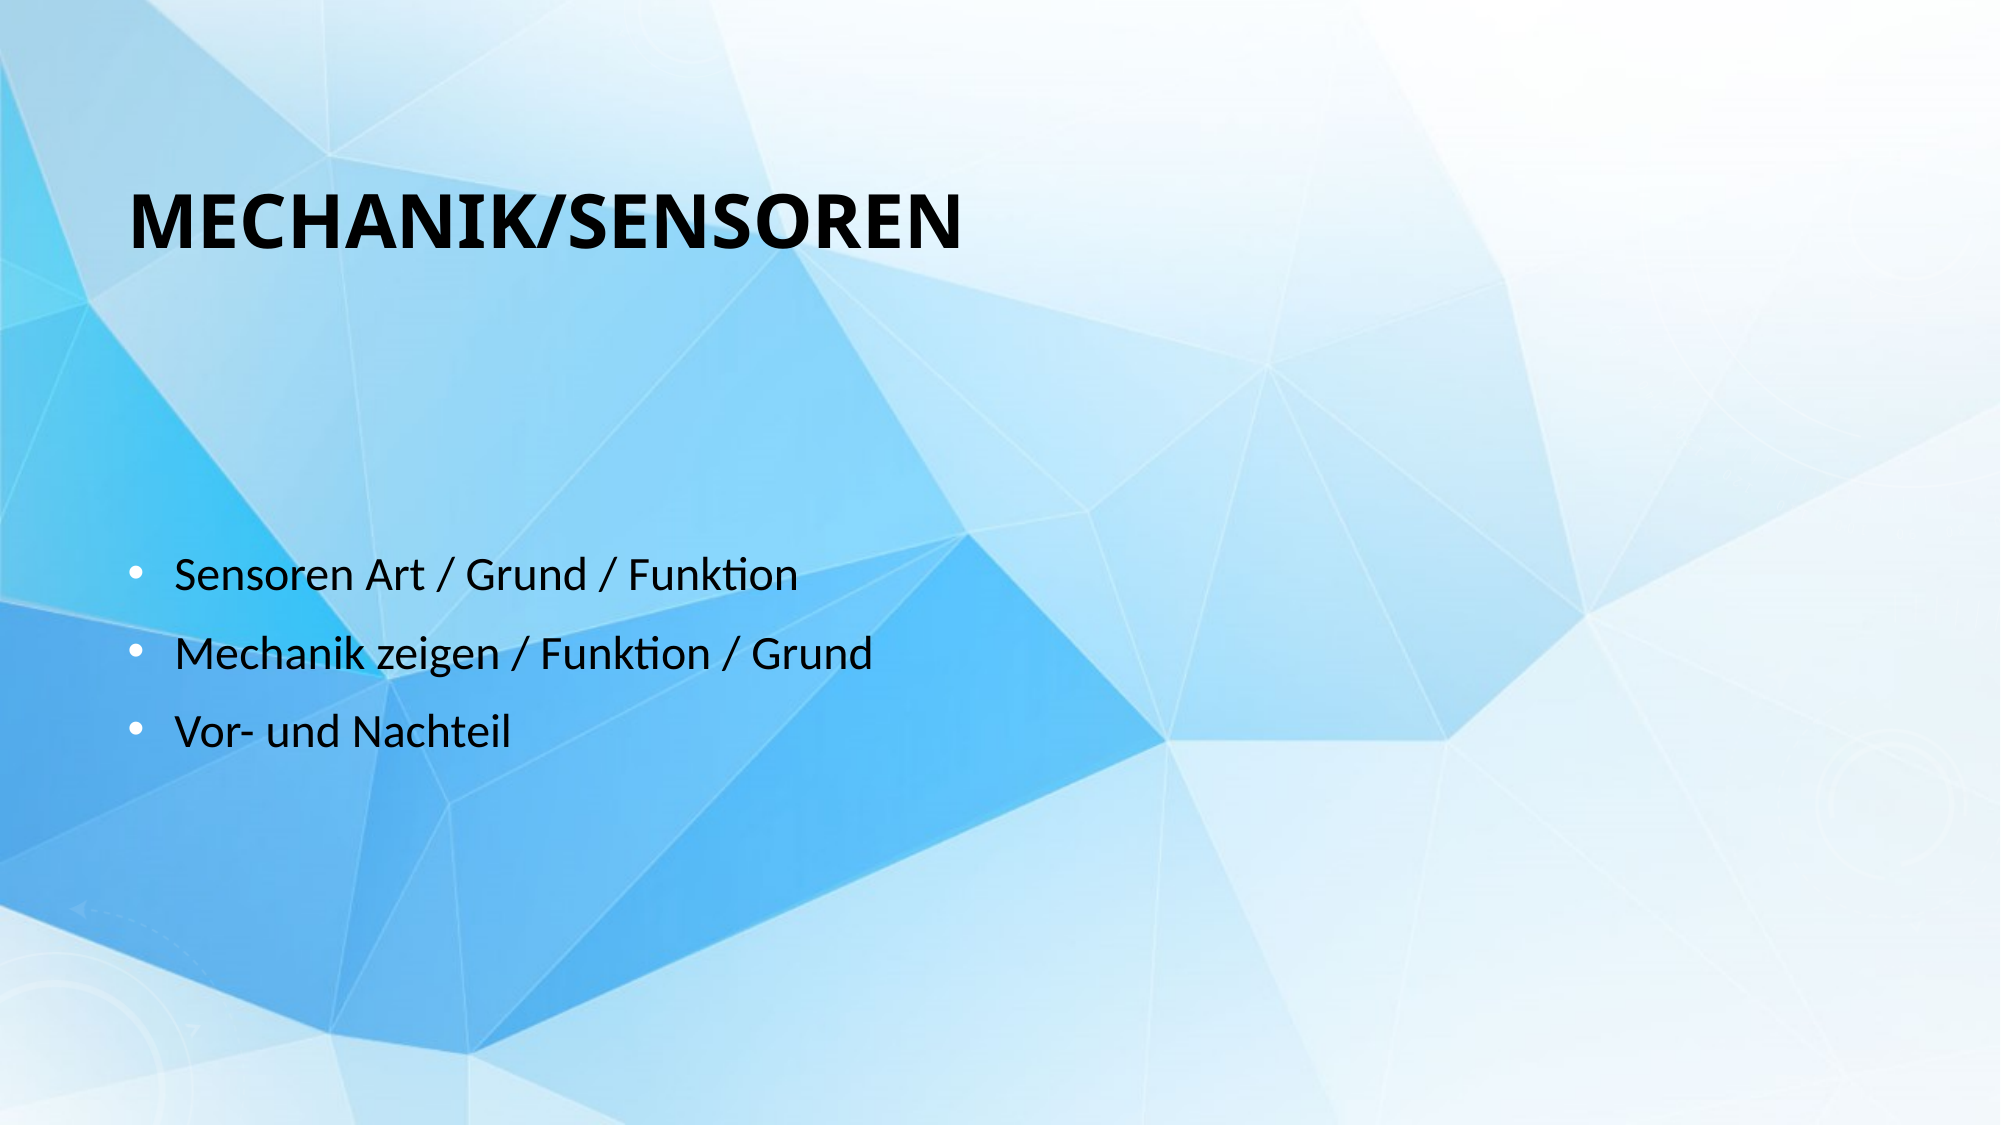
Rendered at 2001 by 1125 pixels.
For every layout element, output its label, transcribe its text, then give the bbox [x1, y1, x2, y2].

title Mechanik/Sensoren [112, 99, 1775, 339]
list Sensoren Art / Grund / Funktion Mechanik zeigen / Funktion / Grund Vor- und Nachteil [112, 350, 1775, 950]
picture [0, 0, 2001, 1125]
